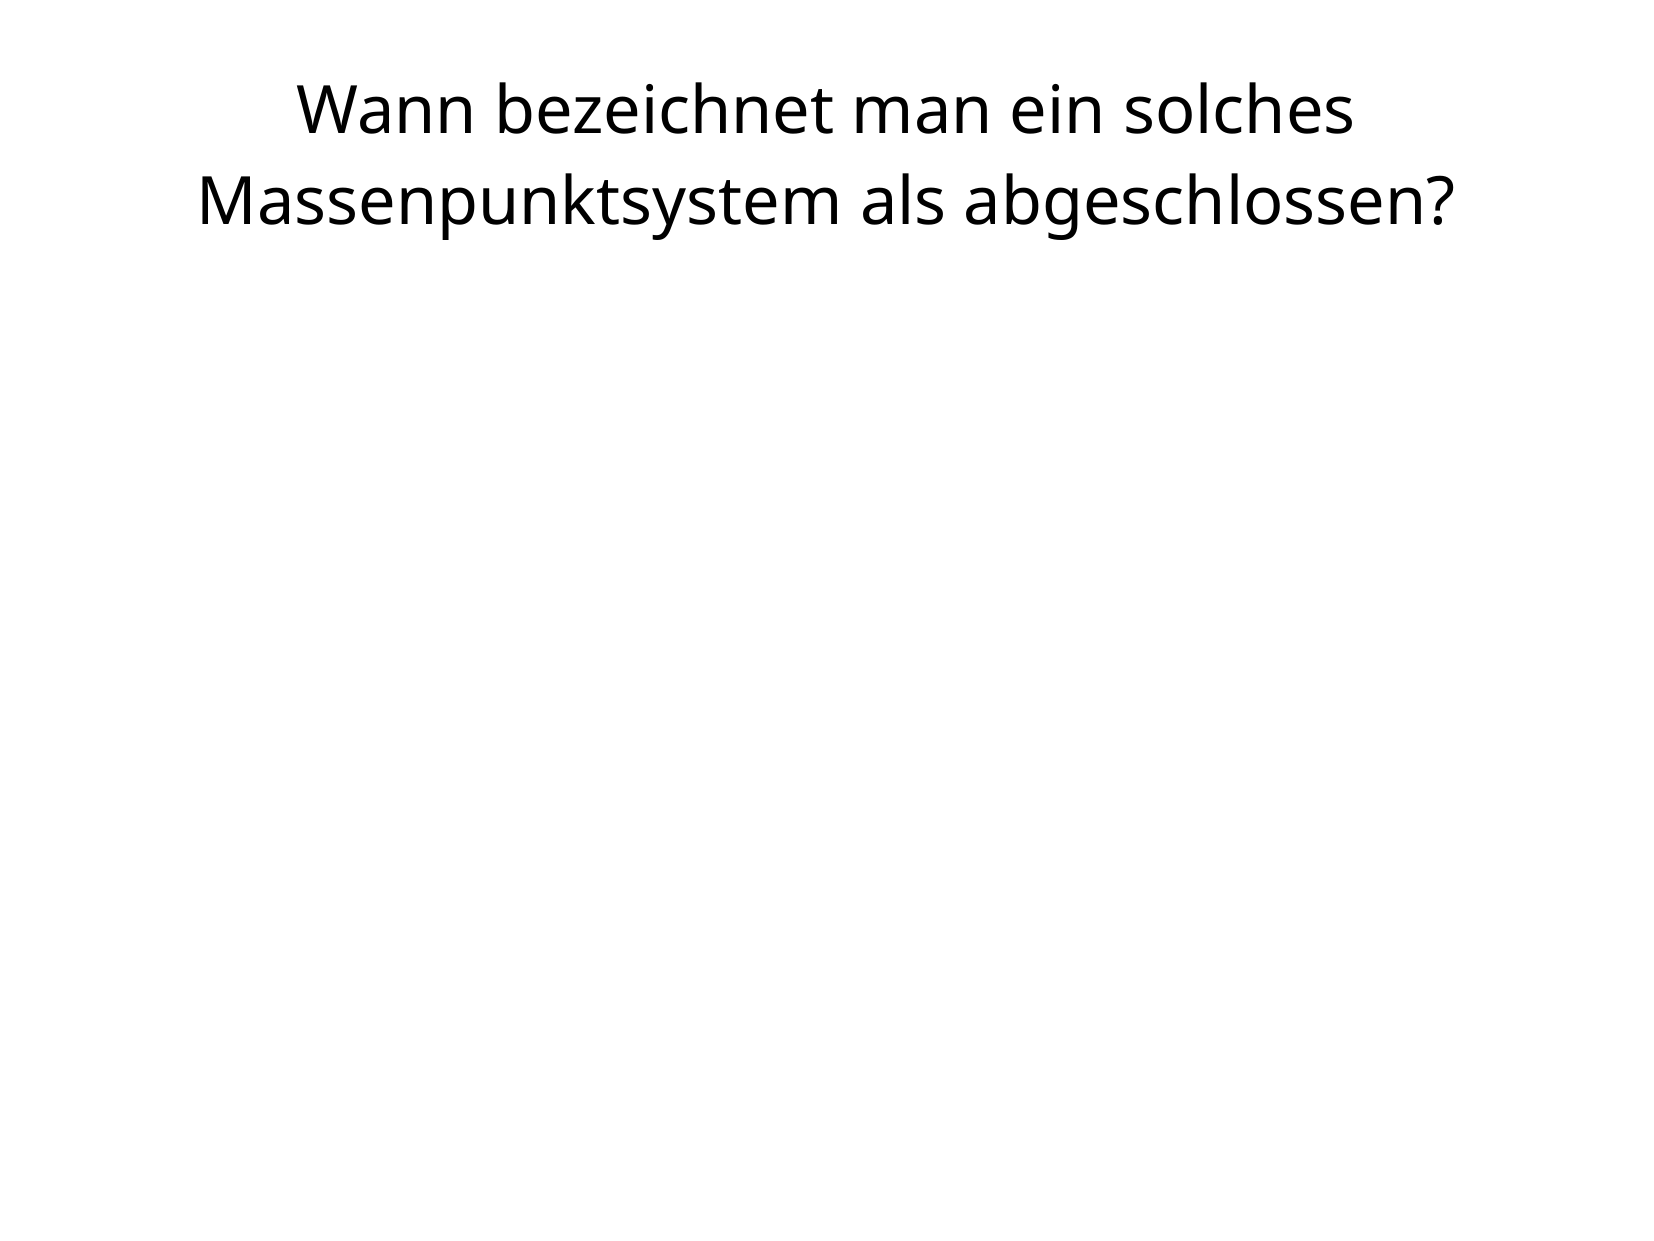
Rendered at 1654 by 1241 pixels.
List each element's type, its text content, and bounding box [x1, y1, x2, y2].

title Wann bezeichnet man ein solches Massenpunktsystem als abgeschlossen? [82, 49, 1571, 257]
